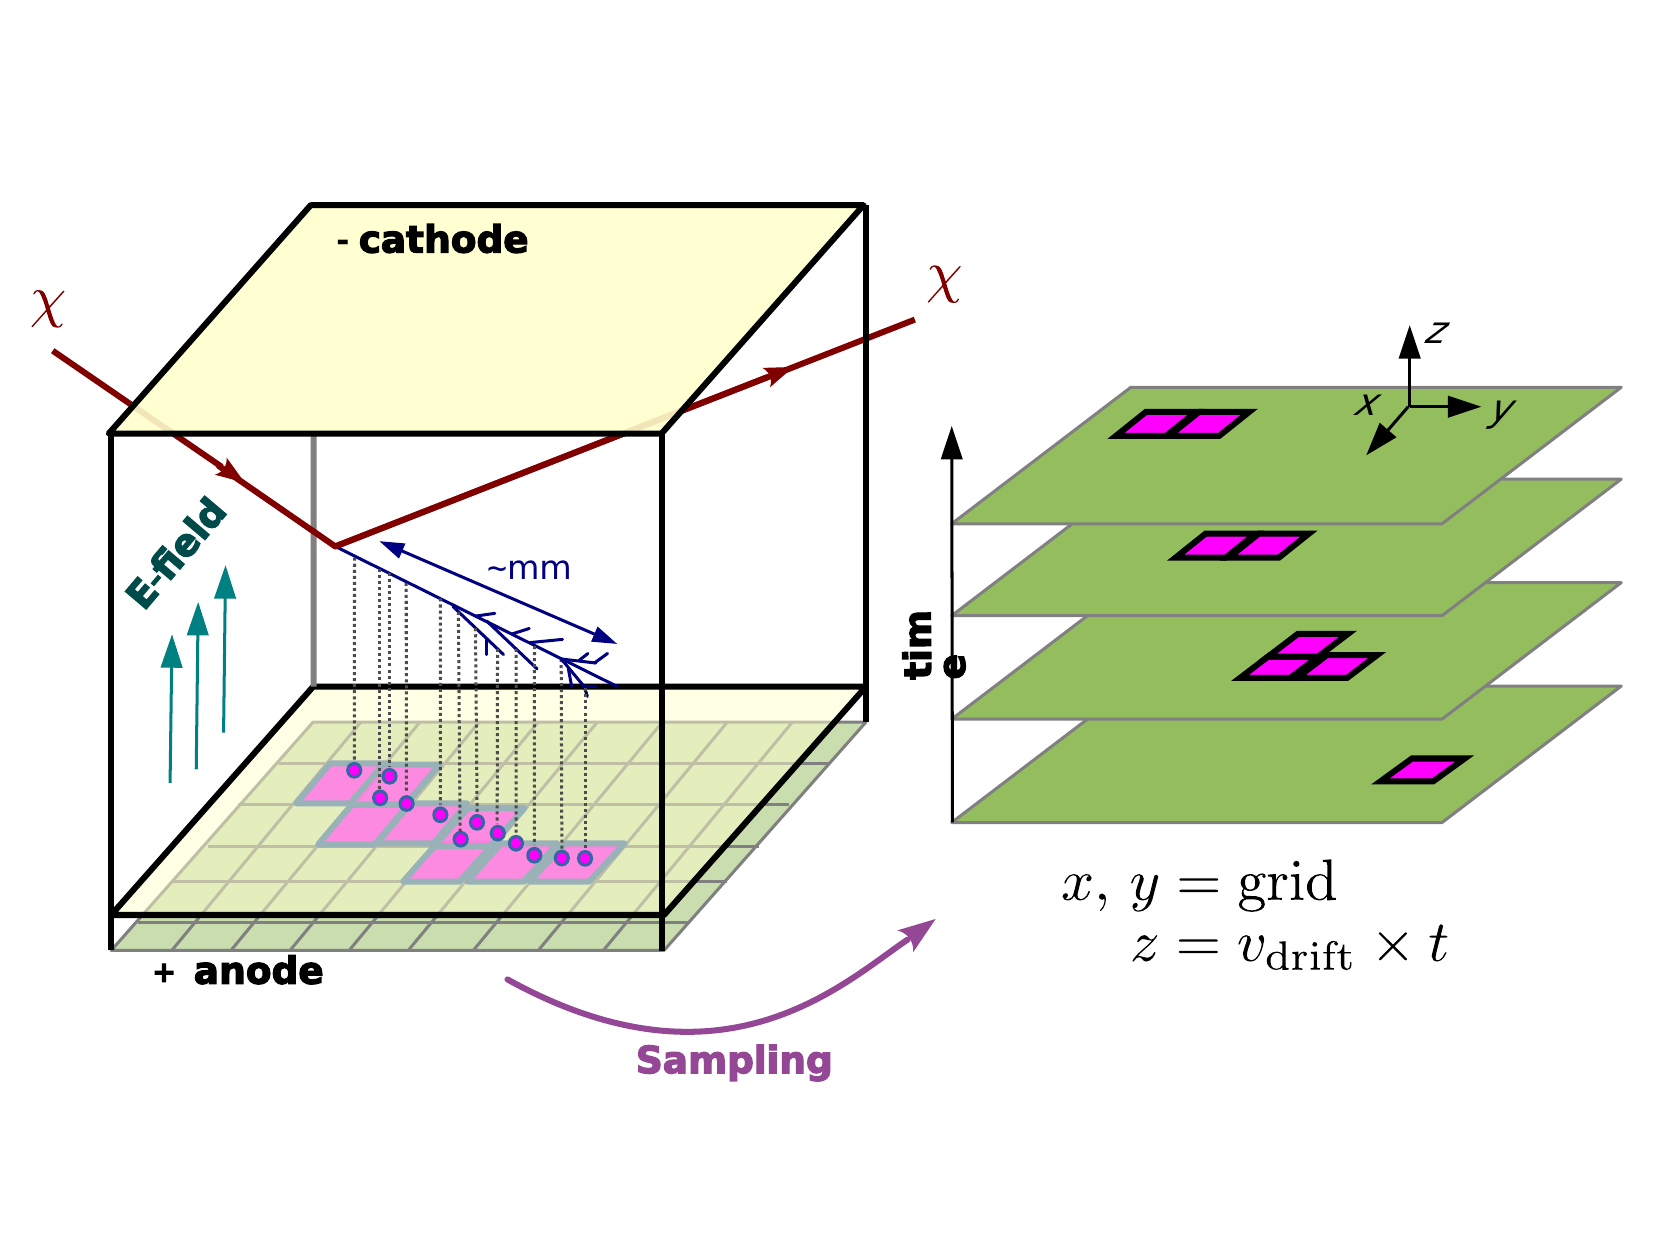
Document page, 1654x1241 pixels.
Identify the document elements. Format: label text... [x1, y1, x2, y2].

text_box ~mm [472, 541, 627, 619]
text_box [29, 290, 67, 328]
text_box [925, 265, 963, 304]
text_box [175, 924, 250, 950]
text_box [235, 924, 309, 950]
text_box [353, 924, 427, 951]
text_box y [1474, 388, 1523, 448]
text_box time [896, 579, 976, 695]
text_box Sampling [621, 1039, 826, 1102]
text_box E-field [108, 431, 300, 642]
text_box [665, 686, 866, 923]
text_box [541, 924, 622, 951]
text_box z [1409, 309, 1455, 388]
text_box [411, 924, 492, 951]
text_box [111, 686, 659, 951]
text_box [665, 924, 688, 950]
text_box [294, 924, 368, 950]
text_box [108, 205, 864, 434]
text_box [1060, 859, 1338, 912]
text_box [606, 924, 659, 951]
text_box + anode [138, 950, 361, 1028]
text_box [954, 387, 1622, 823]
text_box x [1339, 382, 1387, 442]
text_box [1387, 387, 1408, 427]
text_box [476, 924, 557, 951]
text_box - cathode [322, 205, 545, 283]
text_box [1129, 924, 1450, 971]
